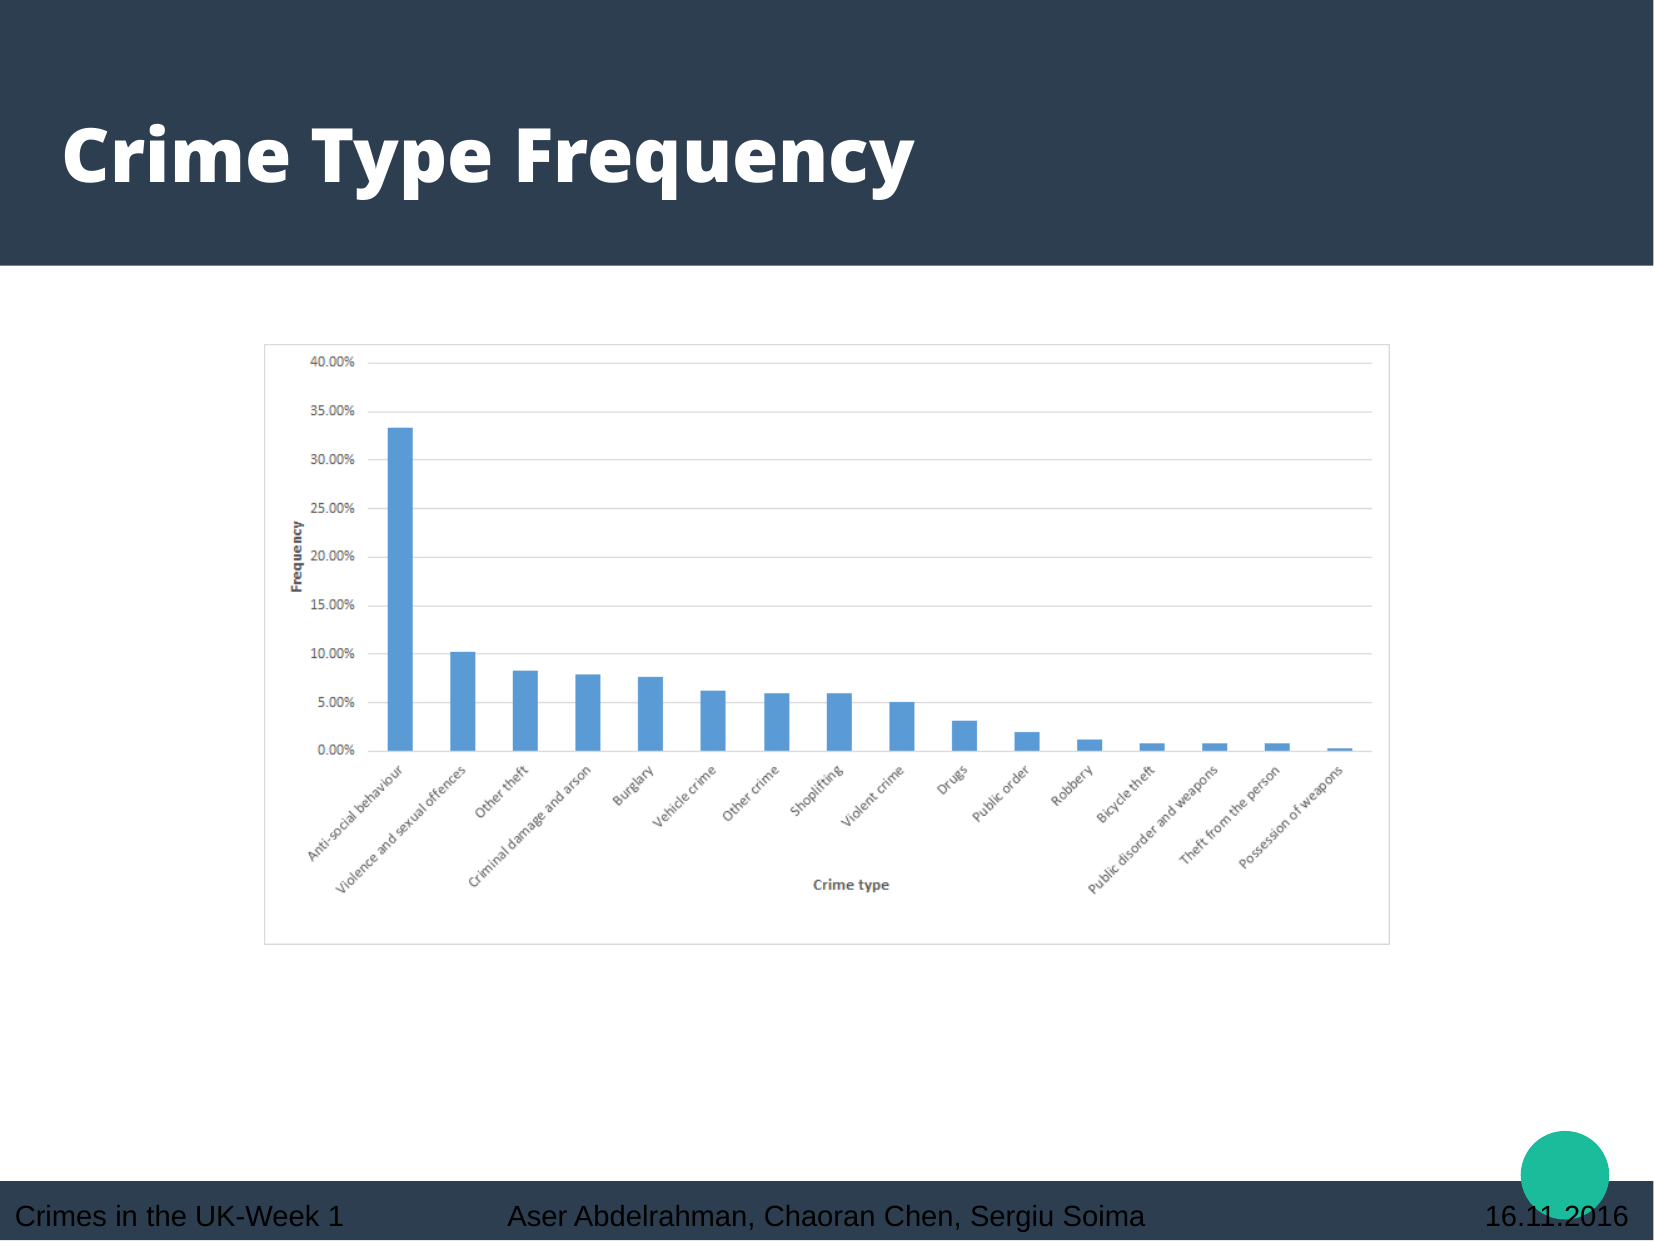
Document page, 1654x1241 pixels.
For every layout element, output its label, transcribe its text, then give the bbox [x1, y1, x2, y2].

text_box Crimes in the UK-Week 1 [0, 1192, 409, 1241]
title Crime Type Frequency [61, 49, 1592, 257]
picture [264, 344, 1390, 945]
text_box Aser Abdelrahman, Chaoran Chen, Sergiu Soima [476, 1192, 1178, 1241]
text_box 16.11.2016 [1470, 1192, 1654, 1241]
